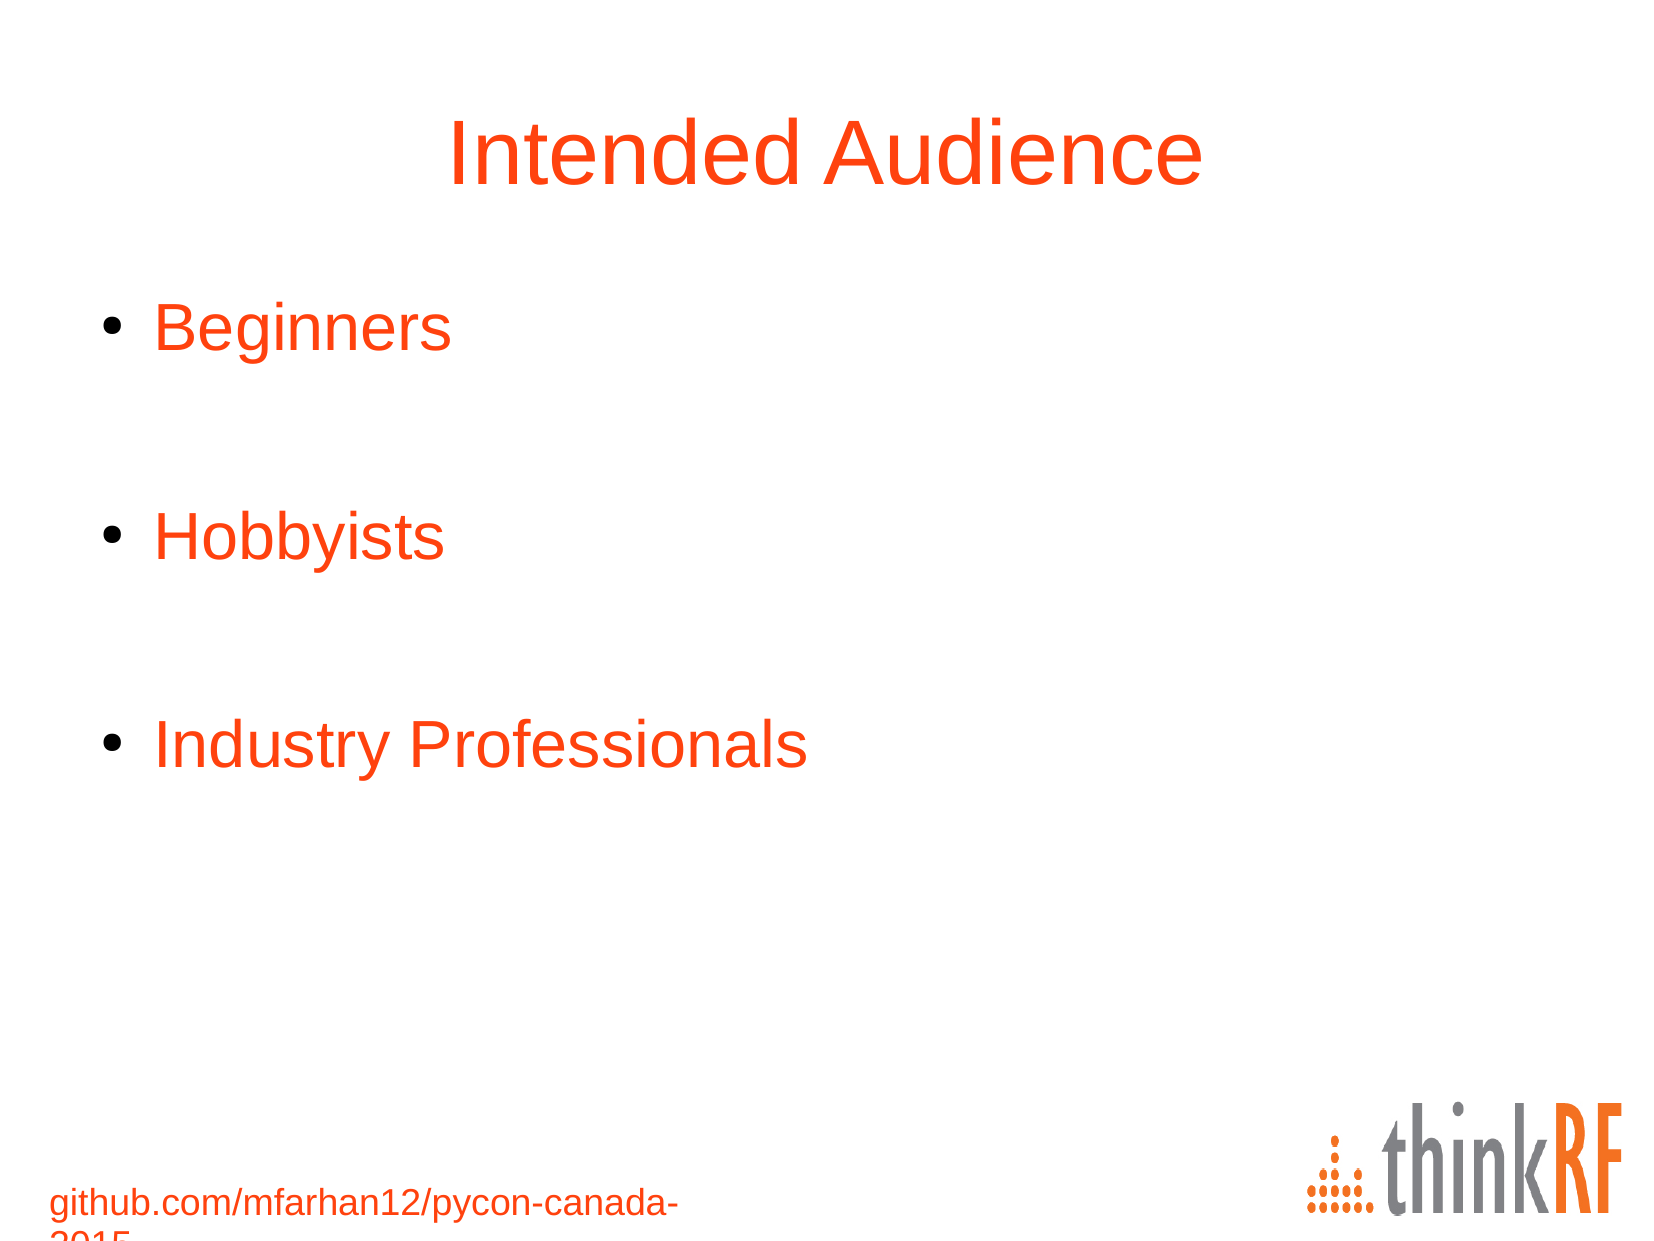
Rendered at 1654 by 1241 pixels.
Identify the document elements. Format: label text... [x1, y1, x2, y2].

picture [1307, 1101, 1622, 1216]
list Beginners Hobbyists Industry Professionals [82, 290, 1571, 1109]
title Intended Audience [82, 49, 1571, 257]
